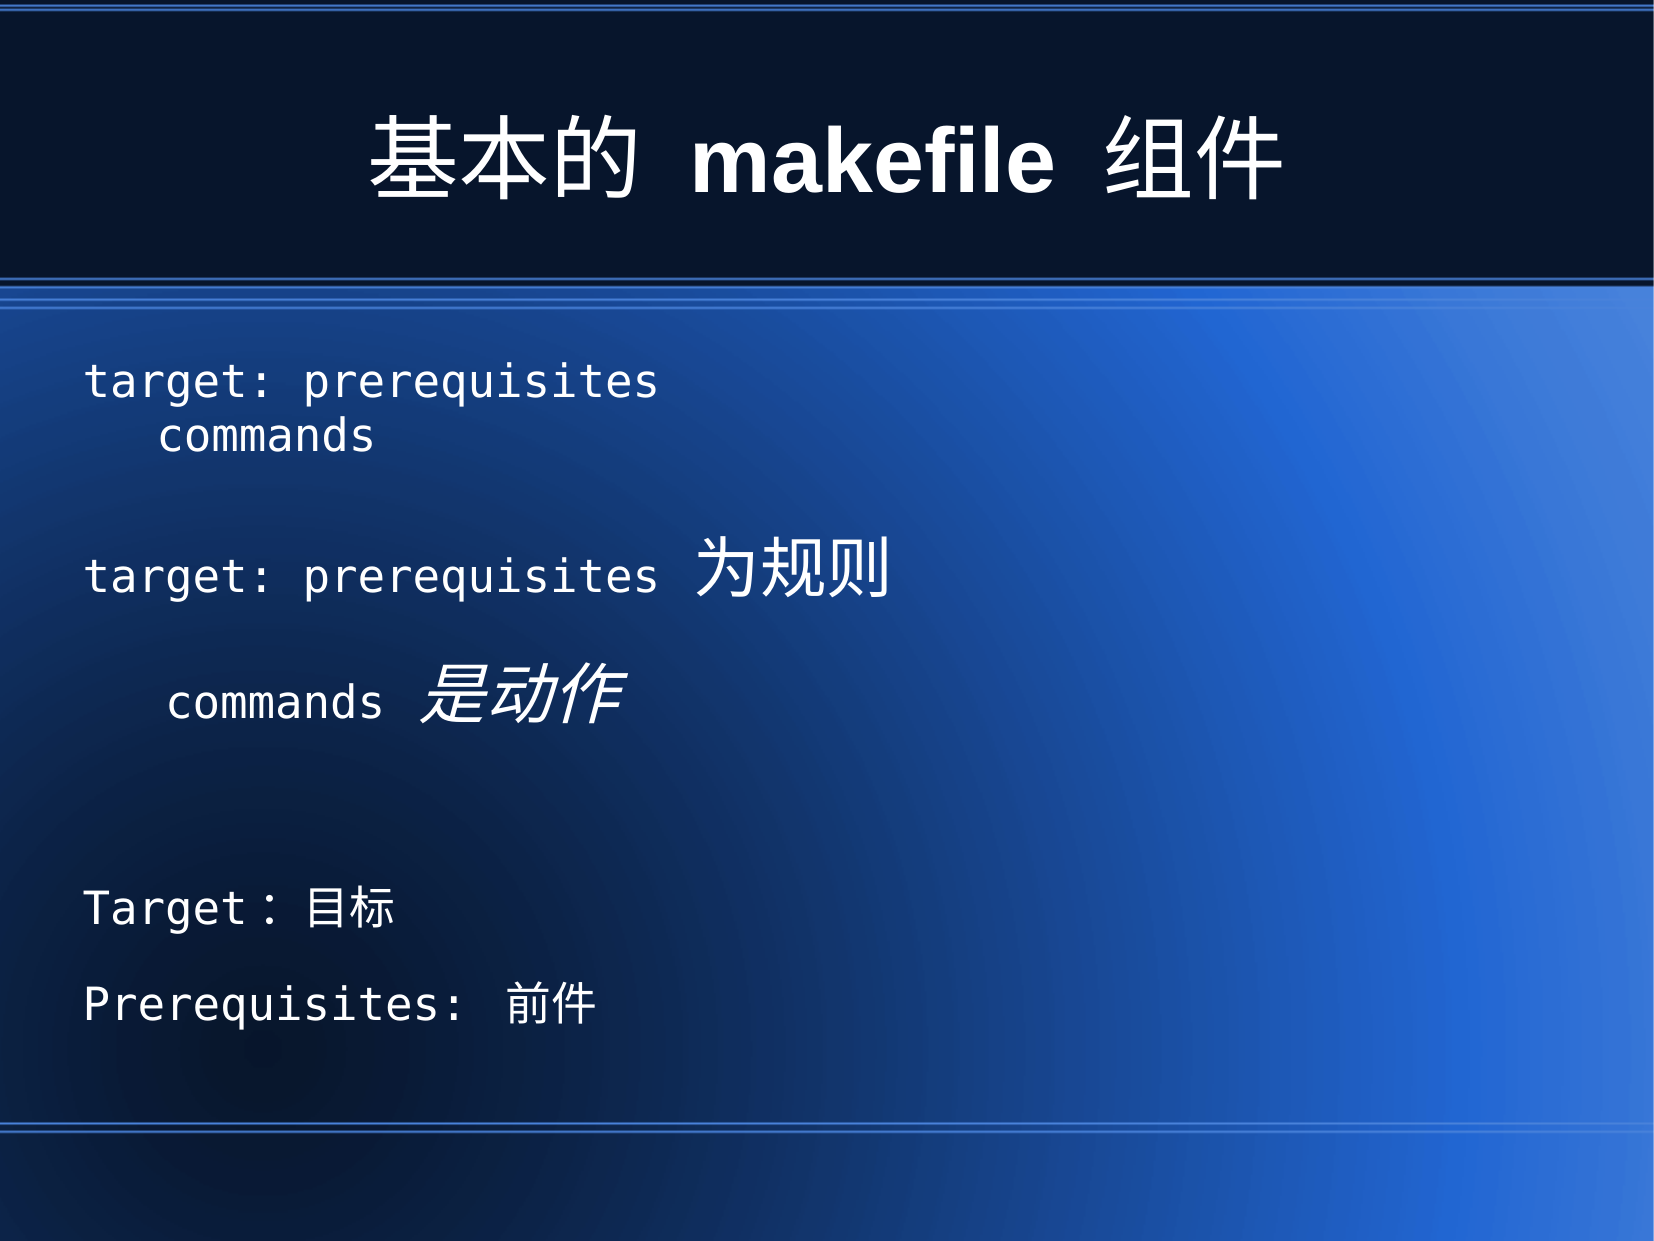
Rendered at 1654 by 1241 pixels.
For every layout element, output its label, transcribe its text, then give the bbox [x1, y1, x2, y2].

list target: prerequisites commands target: prerequisites 为规则 commands 是动作 Target：目标 Prerequisites: 前件 [82, 355, 1571, 1094]
picture [0, 0, 1654, 1241]
title 基本的 makefile 组件 [82, 49, 1571, 257]
